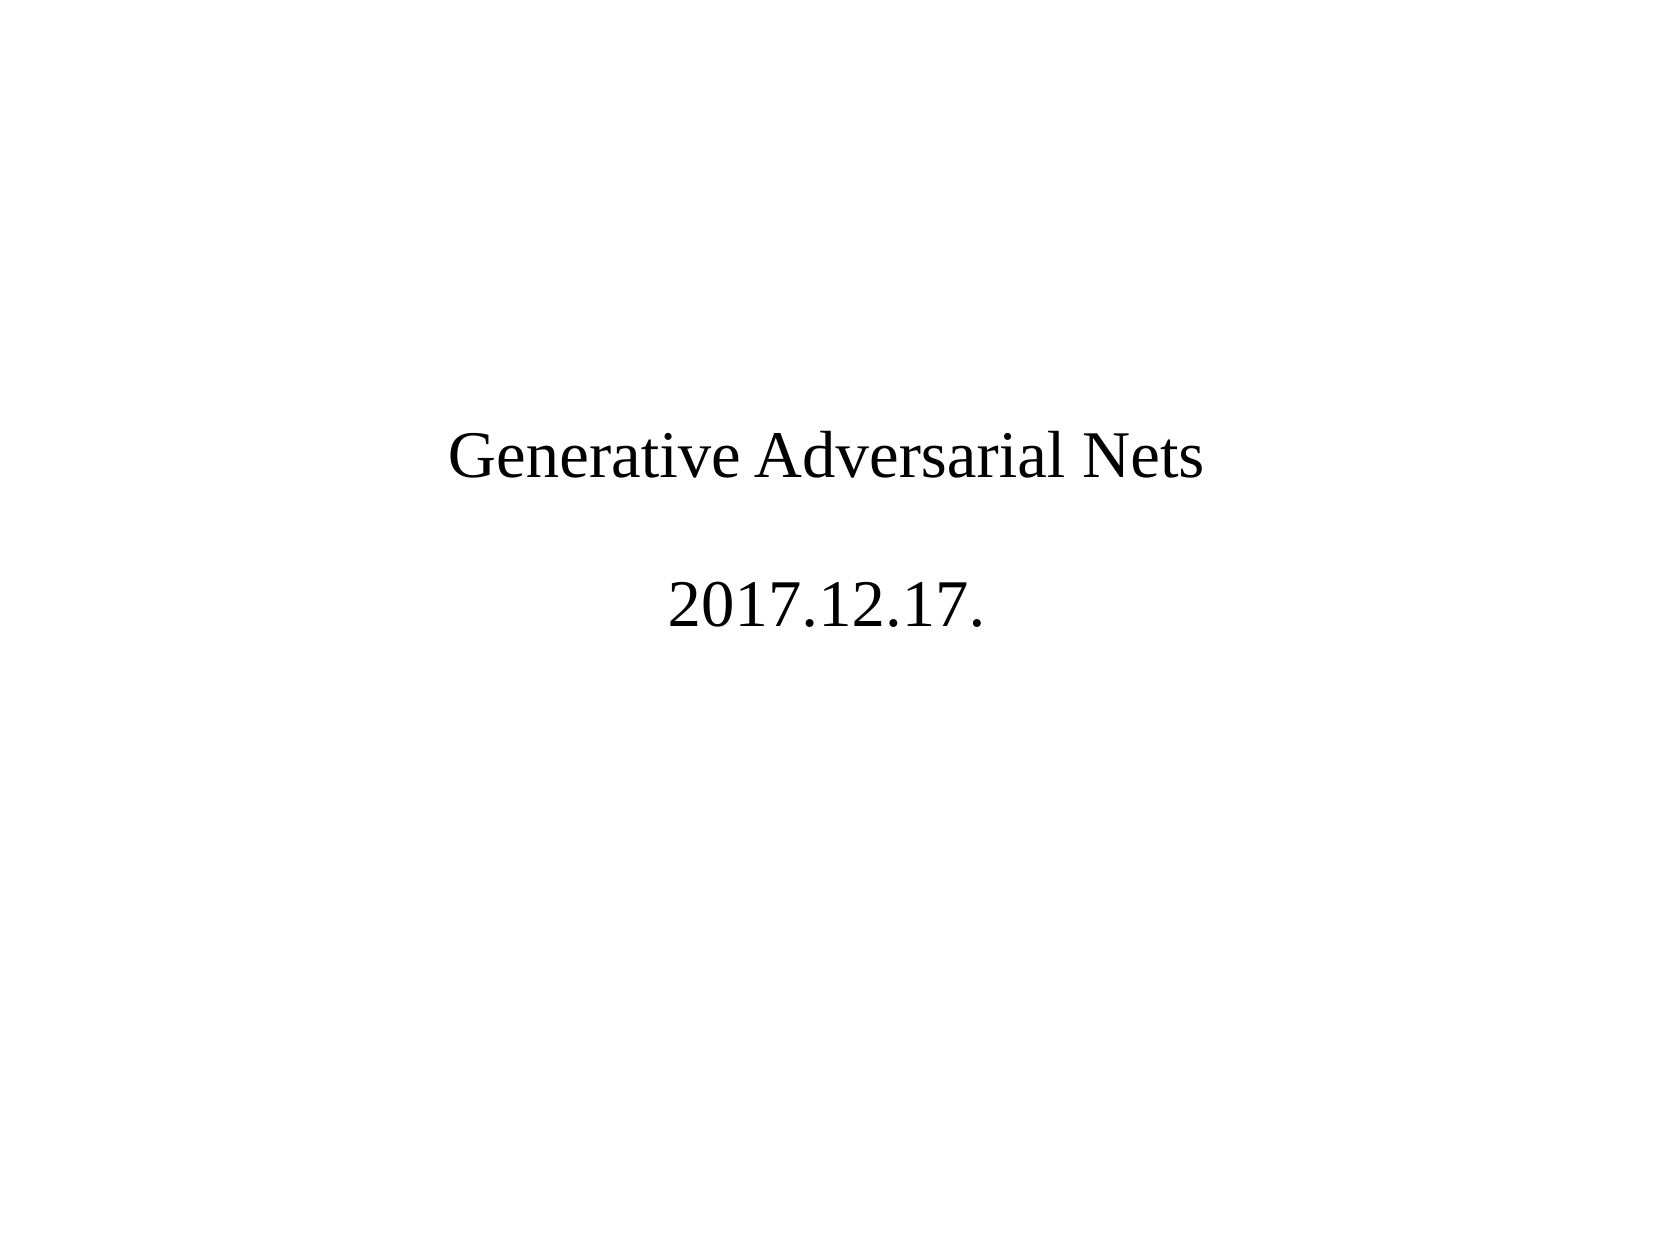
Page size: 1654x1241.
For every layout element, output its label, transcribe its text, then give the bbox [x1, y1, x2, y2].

subtitle Generative Adversarial Nets 2017.12.17. [82, 49, 1571, 1010]
